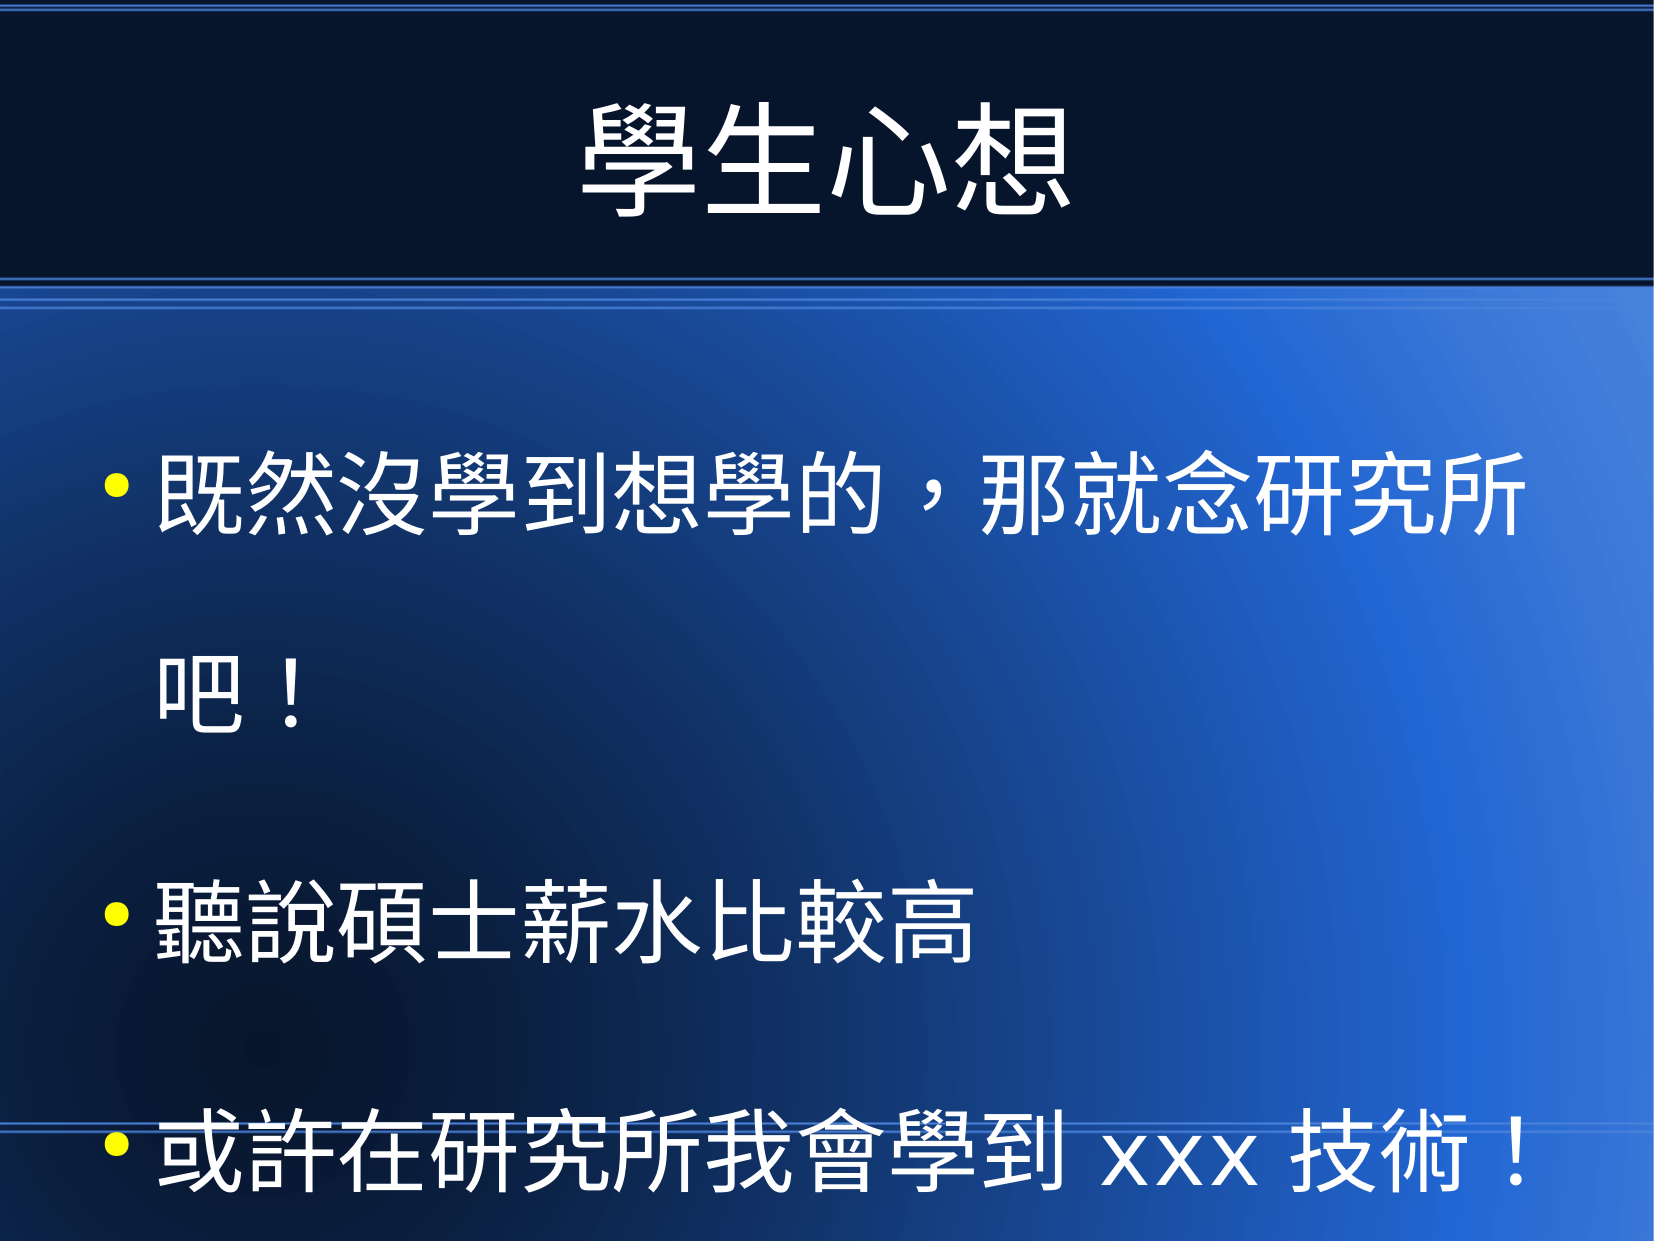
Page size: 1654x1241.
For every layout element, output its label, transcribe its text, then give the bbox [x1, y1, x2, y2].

title 學生心想 [82, 49, 1571, 257]
list 既然沒學到想學的，那就念研究所吧！ 聽說碩士薪水比較高 或許在研究所我會學到xxx技術！ [82, 355, 1571, 1241]
picture [0, 0, 1654, 1241]
